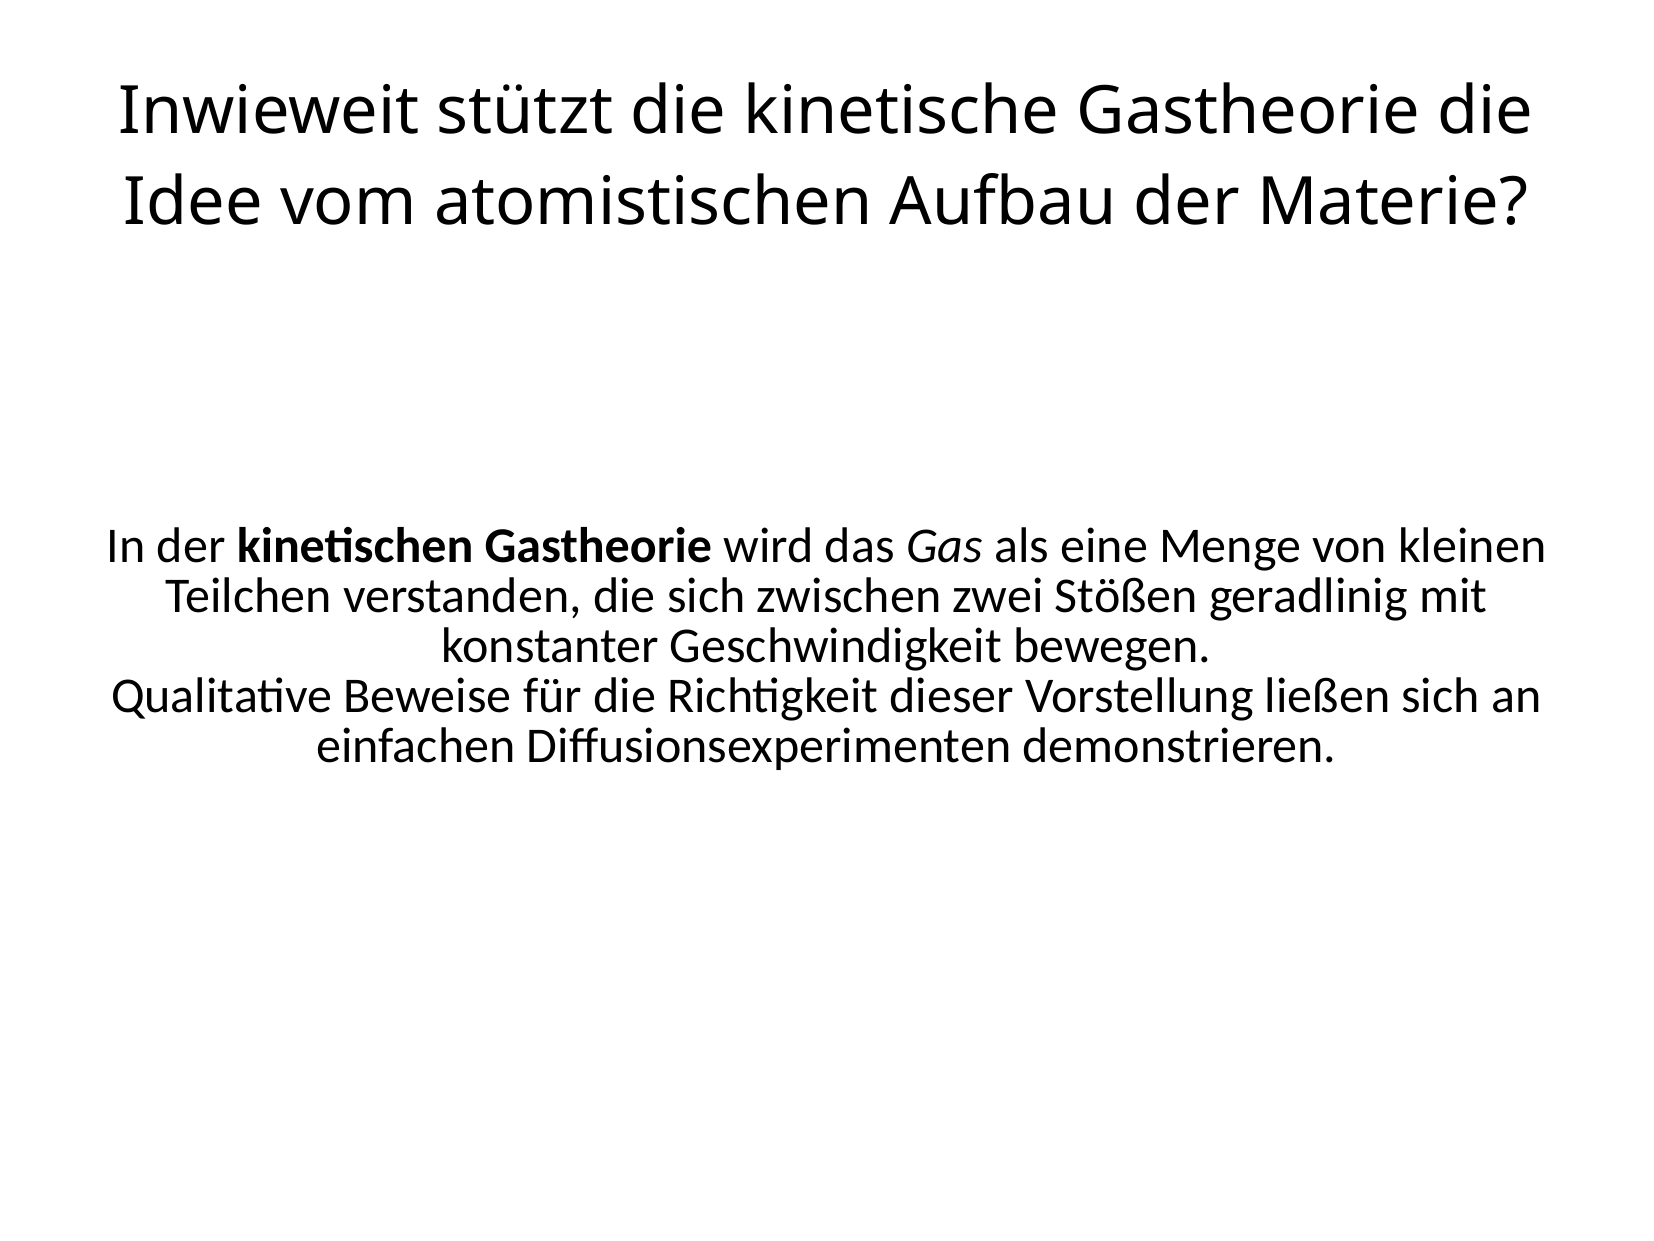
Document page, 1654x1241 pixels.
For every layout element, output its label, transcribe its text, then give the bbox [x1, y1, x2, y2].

title Inwieweit stützt die kinetische Gastheorie die Idee vom atomistischen Aufbau der Materie? [82, 49, 1571, 257]
subtitle In der kinetischen Gastheorie wird das Gas als eine Menge von kleinen Teilchen verstanden, die sich zwischen zwei Stößen geradlinig mit konstanter Geschwindigkeit bewegen. Qualitative Beweise für die Richtigkeit dieser Vorstellung ließen sich an einfachen Diffusionsexperimenten demonstrieren. [82, 290, 1571, 1010]
